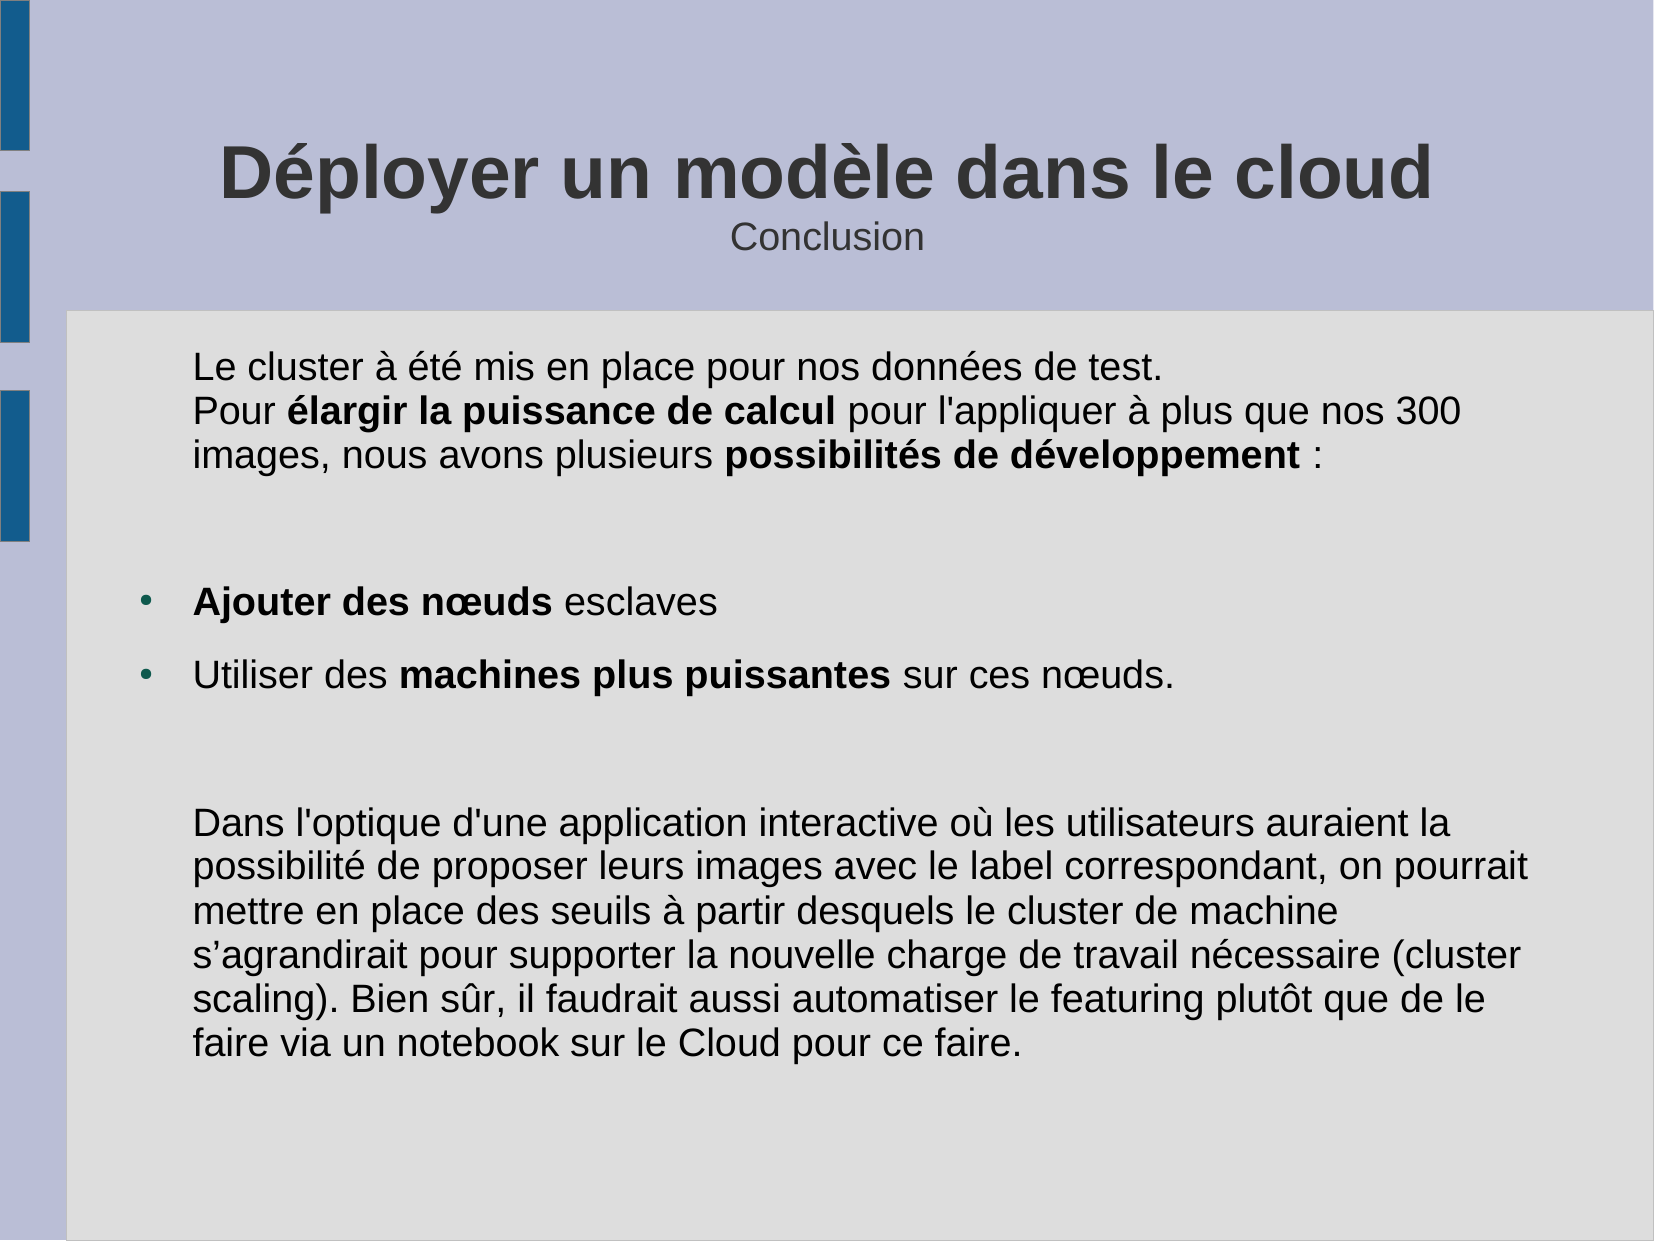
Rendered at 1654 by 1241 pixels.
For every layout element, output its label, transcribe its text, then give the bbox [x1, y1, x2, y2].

title Déployer un modèle dans le cloud Conclusion [121, 91, 1534, 299]
list Le cluster à été mis en place pour nos données de test. Pour élargir la puissance de calcul pour l'appliquer à plus que nos 300 images, nous avons plusieurs possibilités de développement : Ajouter des nœuds esclaves Utiliser des machines plus puissantes sur ces nœuds. Dans l'optique d'une application interactive où les utilisateurs auraient la possibilité de proposer leurs images avec le label correspondant, on pourrait mettre en place des seuils à partir desquels le cluster de machine s’agrandirait pour supporter la nouvelle charge de travail nécessaire (cluster scaling). Bien sûr, il faudrait aussi automatiser le featuring plutôt que de le faire via un notebook sur le Cloud pour ce faire. [121, 344, 1535, 1127]
